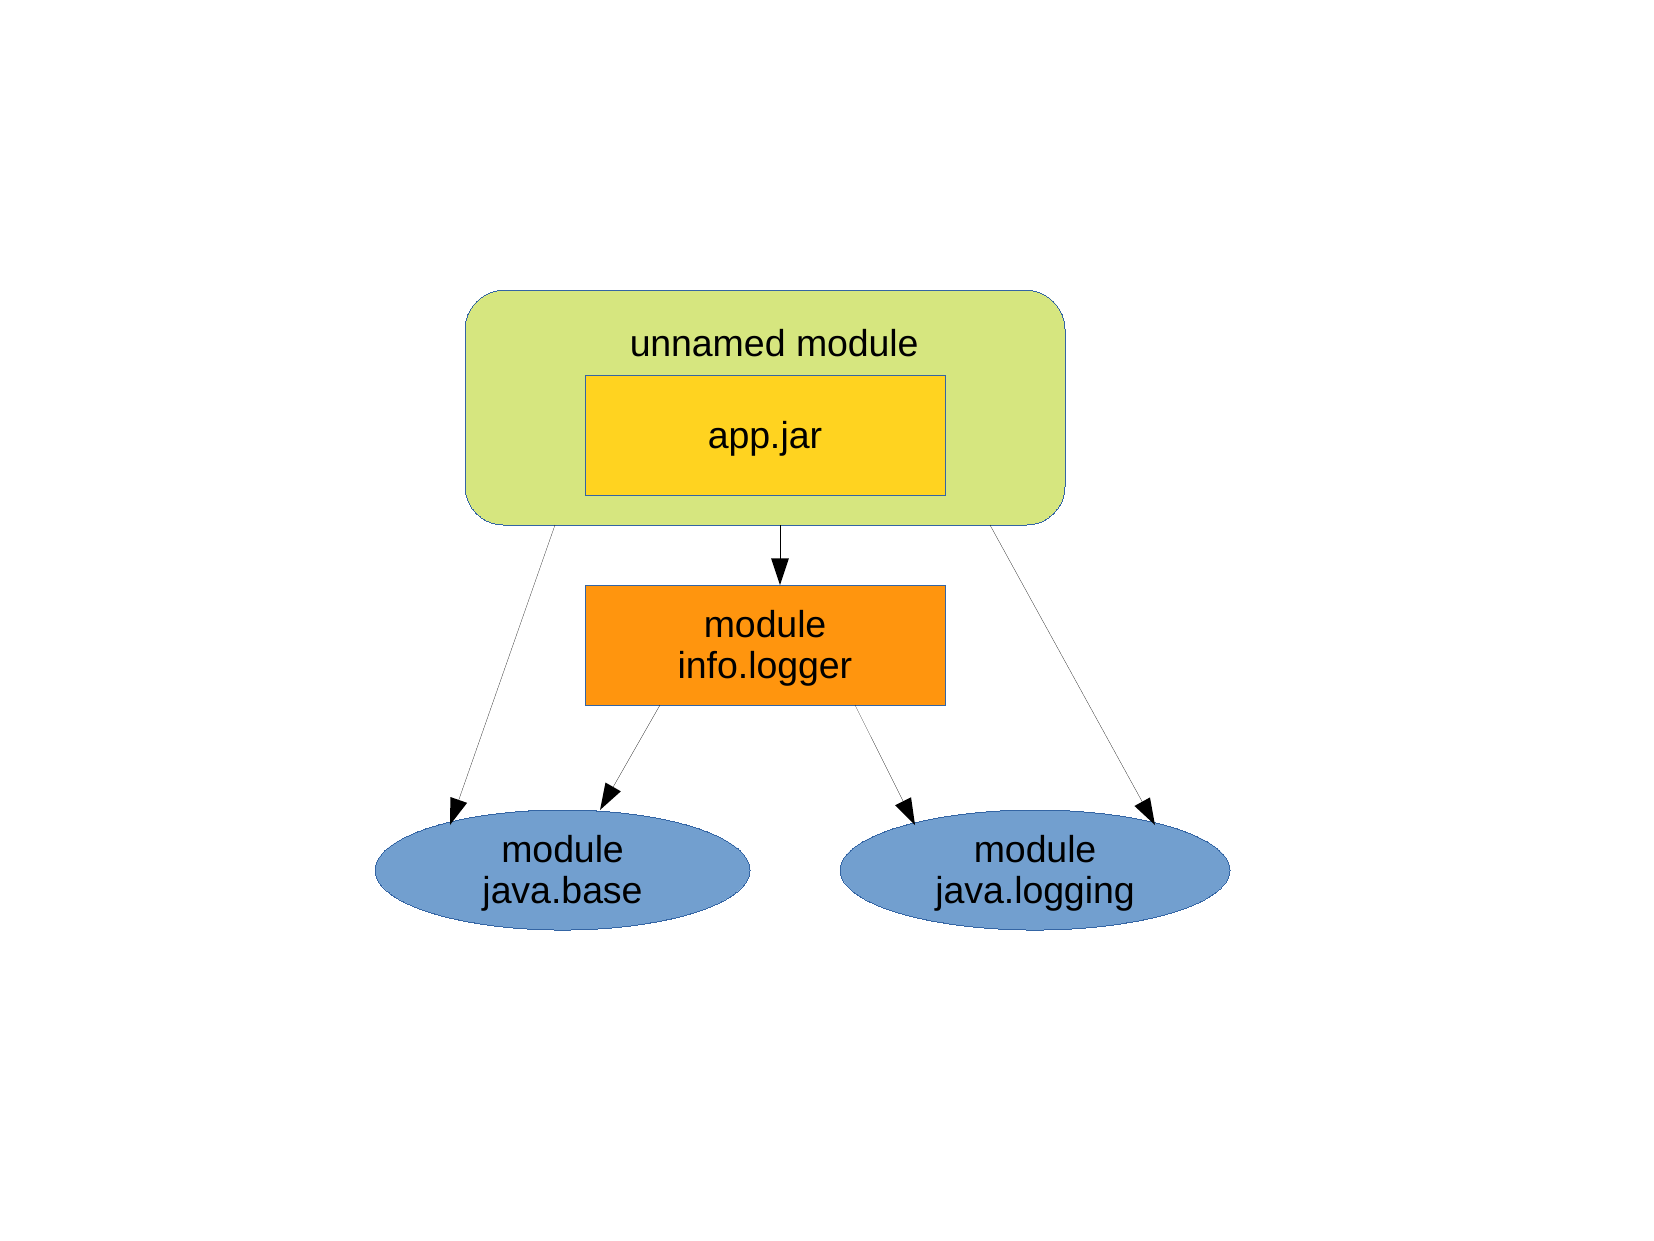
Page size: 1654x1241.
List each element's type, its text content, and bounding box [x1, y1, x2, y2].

text_box unnamed module [615, 315, 976, 414]
text_box app.jar [585, 375, 946, 496]
subtitle [82, 290, 1571, 1010]
text_box module java.base [375, 810, 751, 931]
text_box module info.logger [585, 585, 946, 706]
text_box module java.logging [840, 810, 1231, 931]
